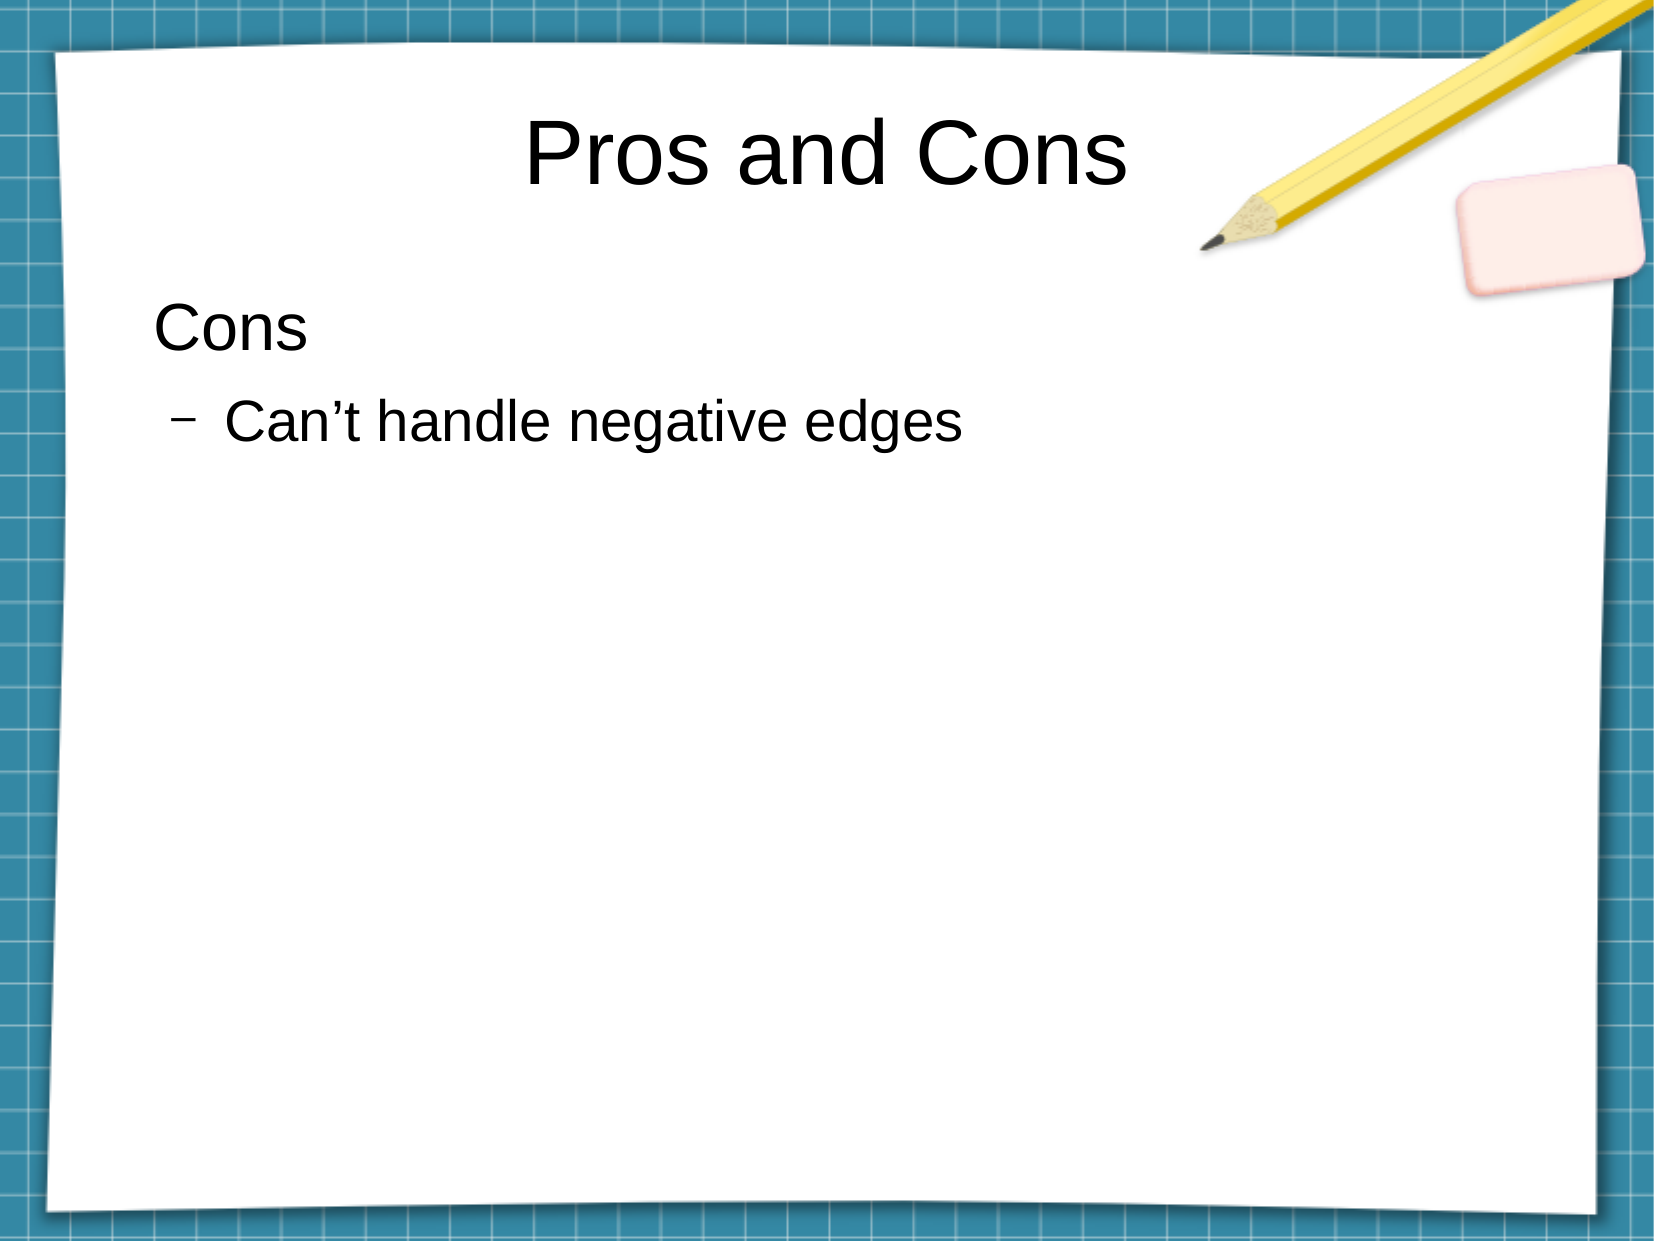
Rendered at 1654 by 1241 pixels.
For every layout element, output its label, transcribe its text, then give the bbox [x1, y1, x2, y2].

picture [0, 0, 1654, 1241]
list Cons Can’t handle negative edges [82, 290, 1571, 1010]
title Pros and Cons [82, 49, 1571, 257]
